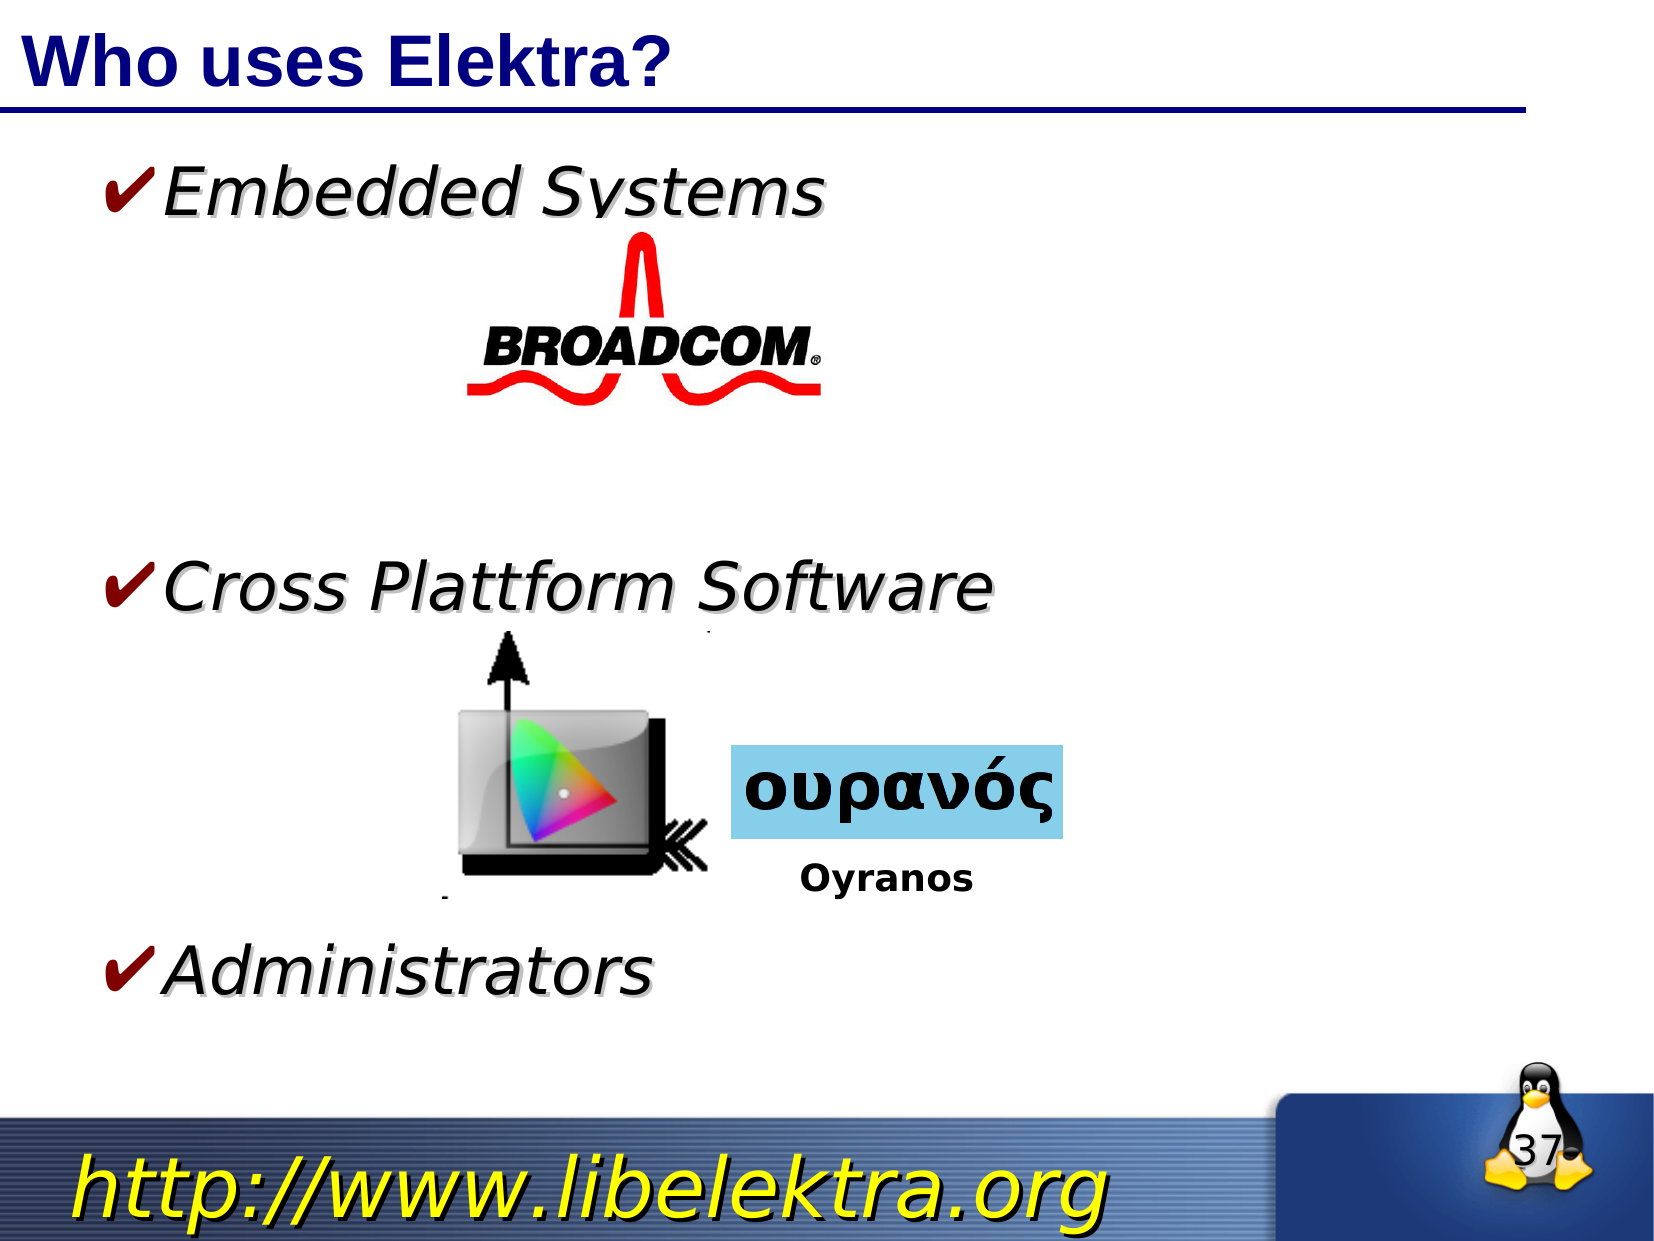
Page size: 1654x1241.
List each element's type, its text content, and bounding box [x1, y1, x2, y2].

text_box <Nummer> [1312, 1122, 1565, 1178]
text_box Cross Plattform Software [104, 543, 1152, 622]
text_box Oyranos [799, 854, 975, 898]
picture [0, 1061, 1654, 1241]
text_box Embedded Systems [104, 147, 1152, 226]
text_box Administrators [104, 927, 1152, 1006]
picture [731, 745, 1063, 839]
picture [442, 631, 710, 899]
picture [461, 218, 827, 415]
text_box Who uses Elektra? [21, 14, 1611, 111]
